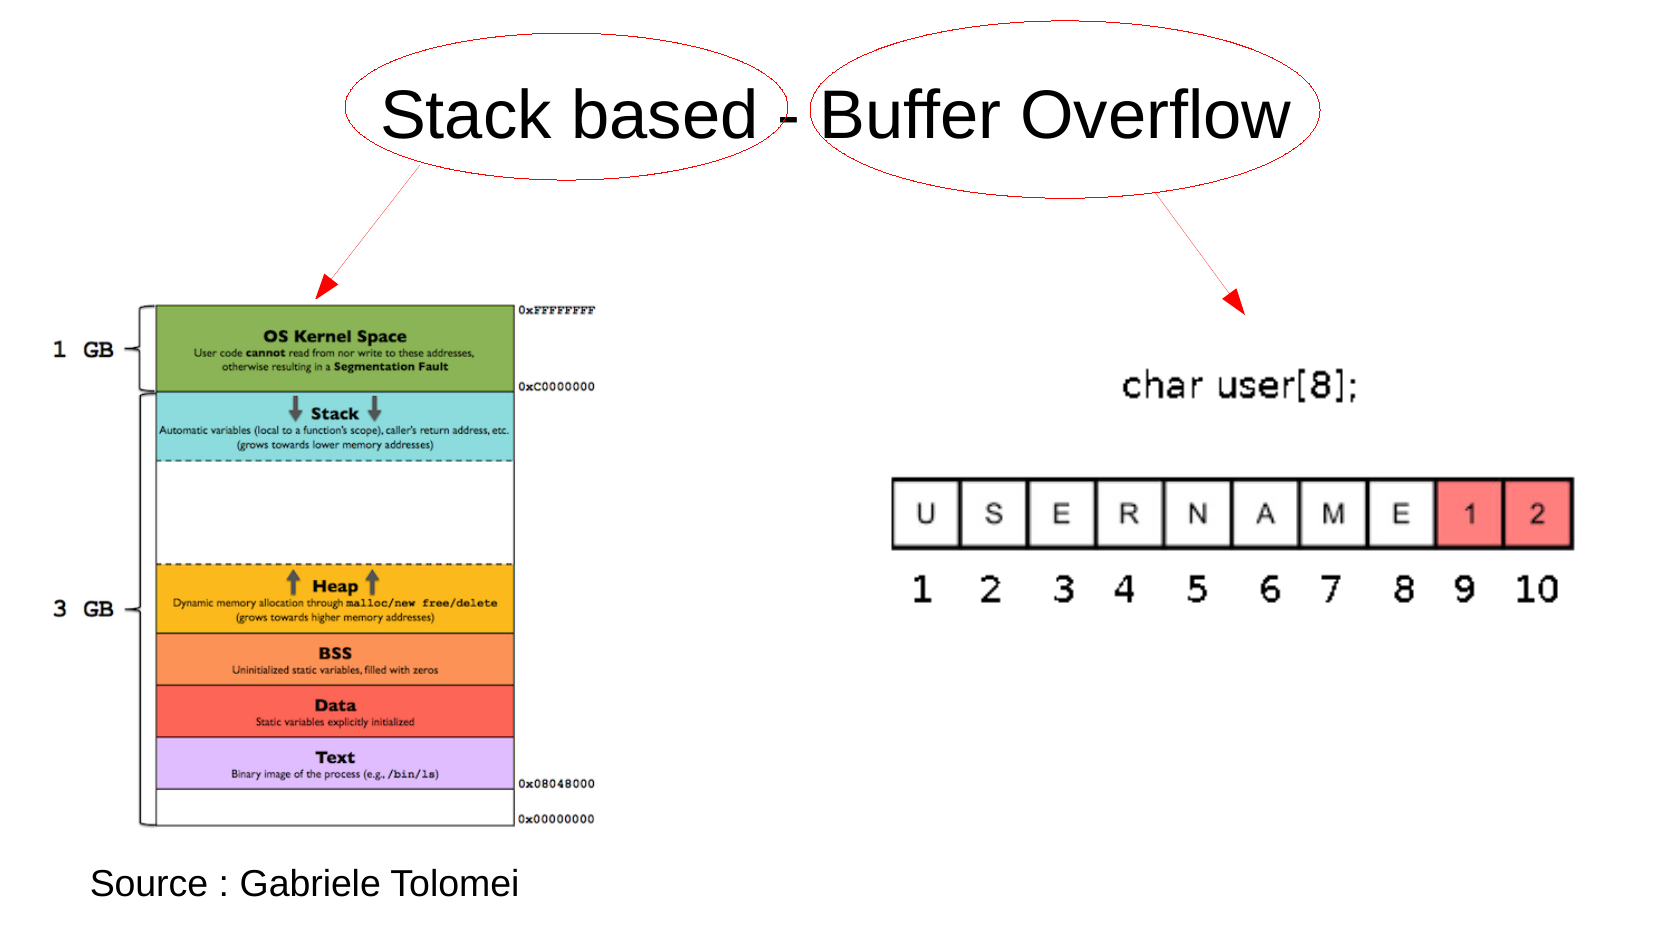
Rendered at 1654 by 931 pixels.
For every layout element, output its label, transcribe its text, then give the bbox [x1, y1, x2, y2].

picture [865, 334, 1606, 631]
text_box Source : Gabriele Tolomei [75, 855, 571, 906]
title Stack based - Buffer Overflow [82, 37, 1571, 193]
picture [45, 299, 603, 829]
